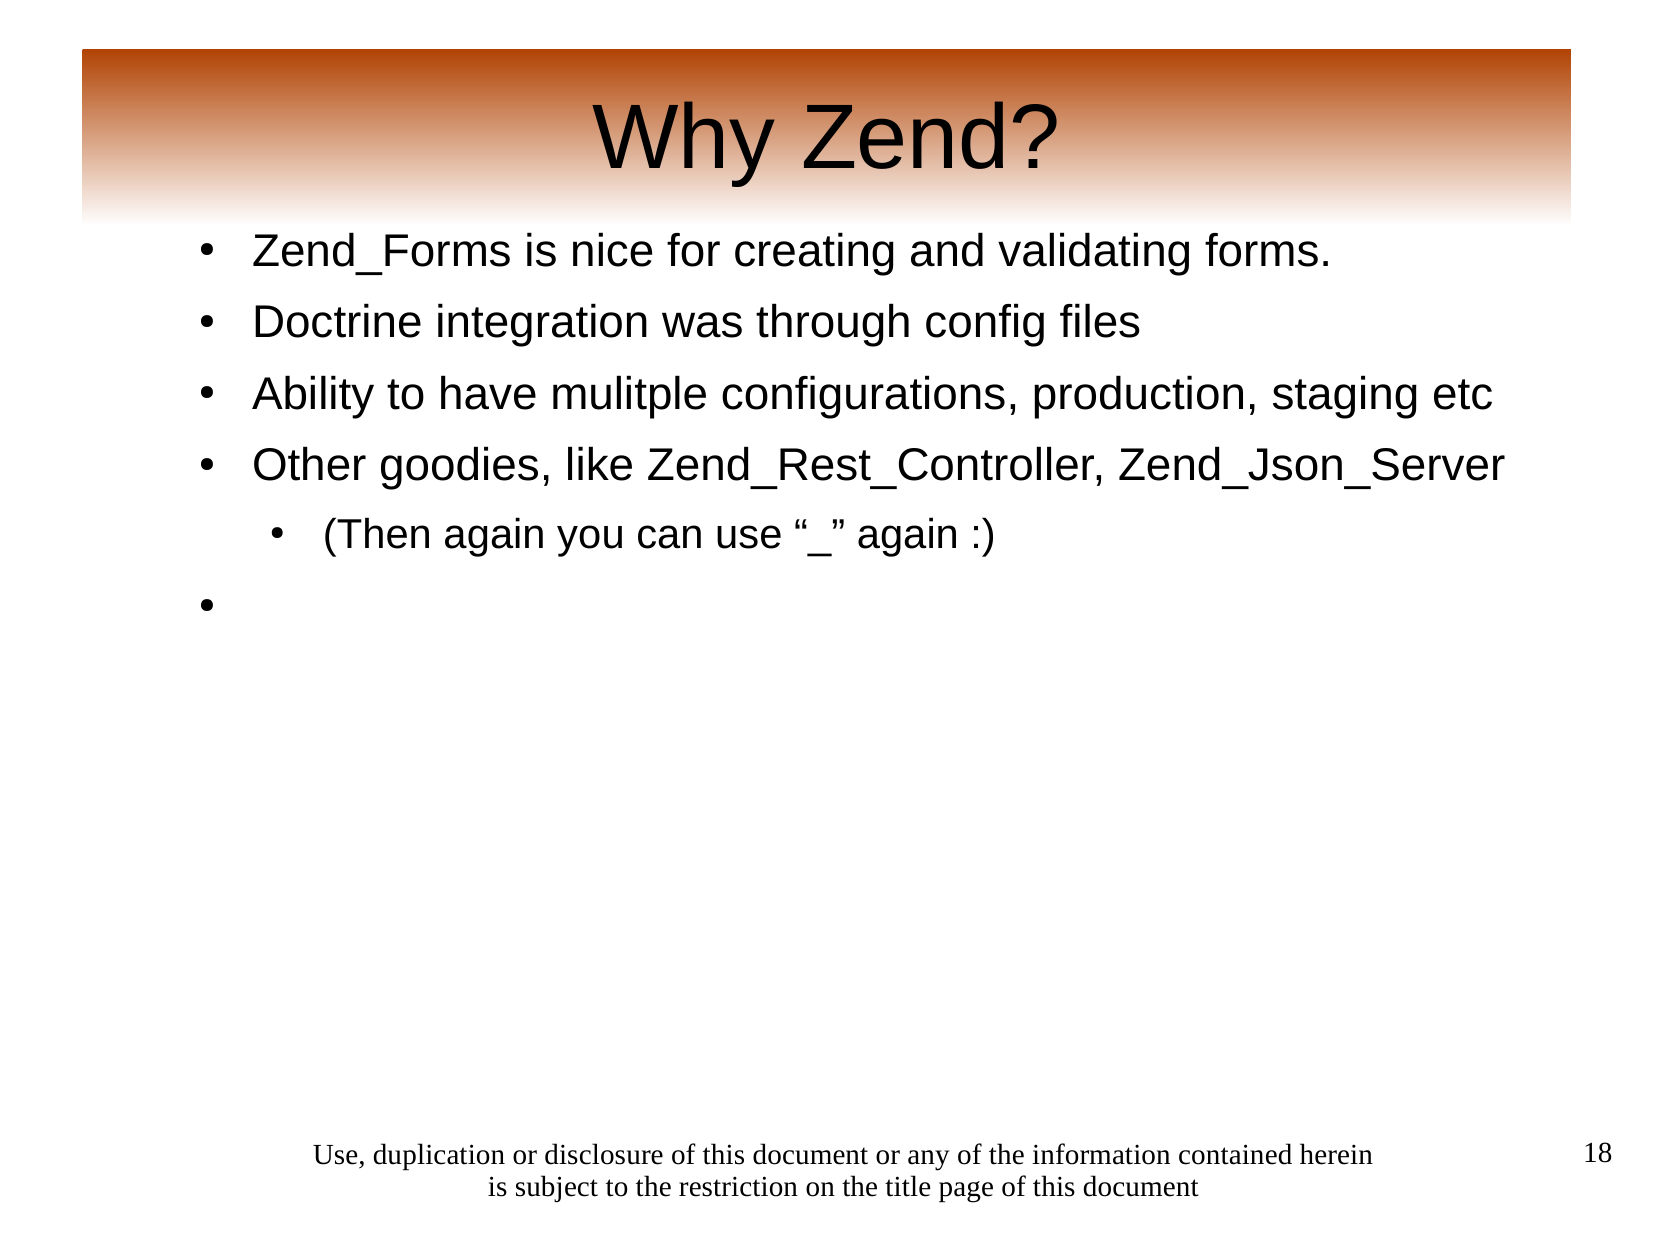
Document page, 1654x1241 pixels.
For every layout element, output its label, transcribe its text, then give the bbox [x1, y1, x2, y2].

title Why Zend? [82, 49, 1571, 225]
list Zend_Forms is nice for creating and validating forms. Doctrine integration was through config files Ability to have mulitple configurations, production, staging etc Other goodies, like Zend_Rest_Controller, Zend_Json_Server (Then again you can use “_” again :) [75, 225, 1613, 1000]
